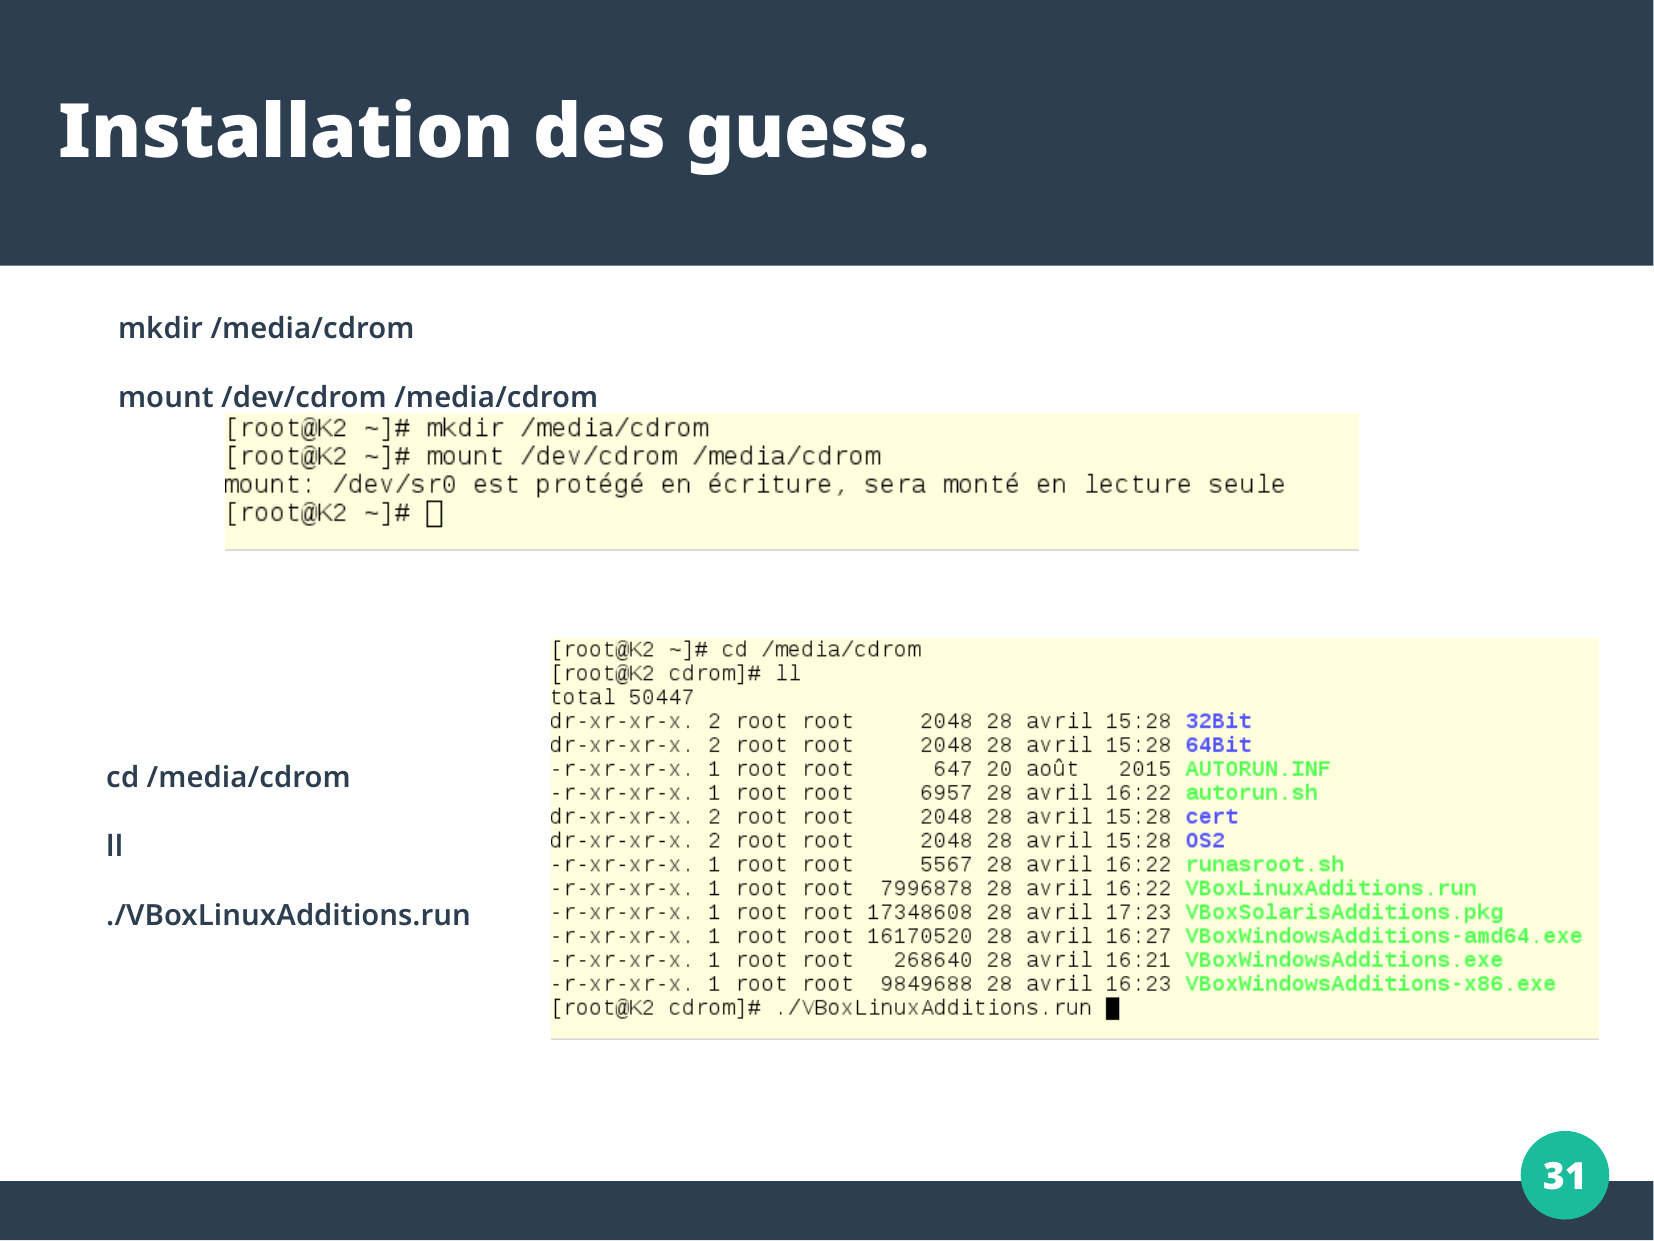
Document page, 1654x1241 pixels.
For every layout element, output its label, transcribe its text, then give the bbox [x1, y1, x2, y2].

picture [551, 638, 1599, 1040]
picture [225, 413, 1359, 551]
list cd /media/cdrom ll ./VBoxLinuxAdditions.run [35, 755, 551, 1004]
list mkdir /media/cdrom mount /dev/cdrom /media/cdrom [47, 307, 1595, 579]
title Installation des guess. [59, 49, 1595, 207]
